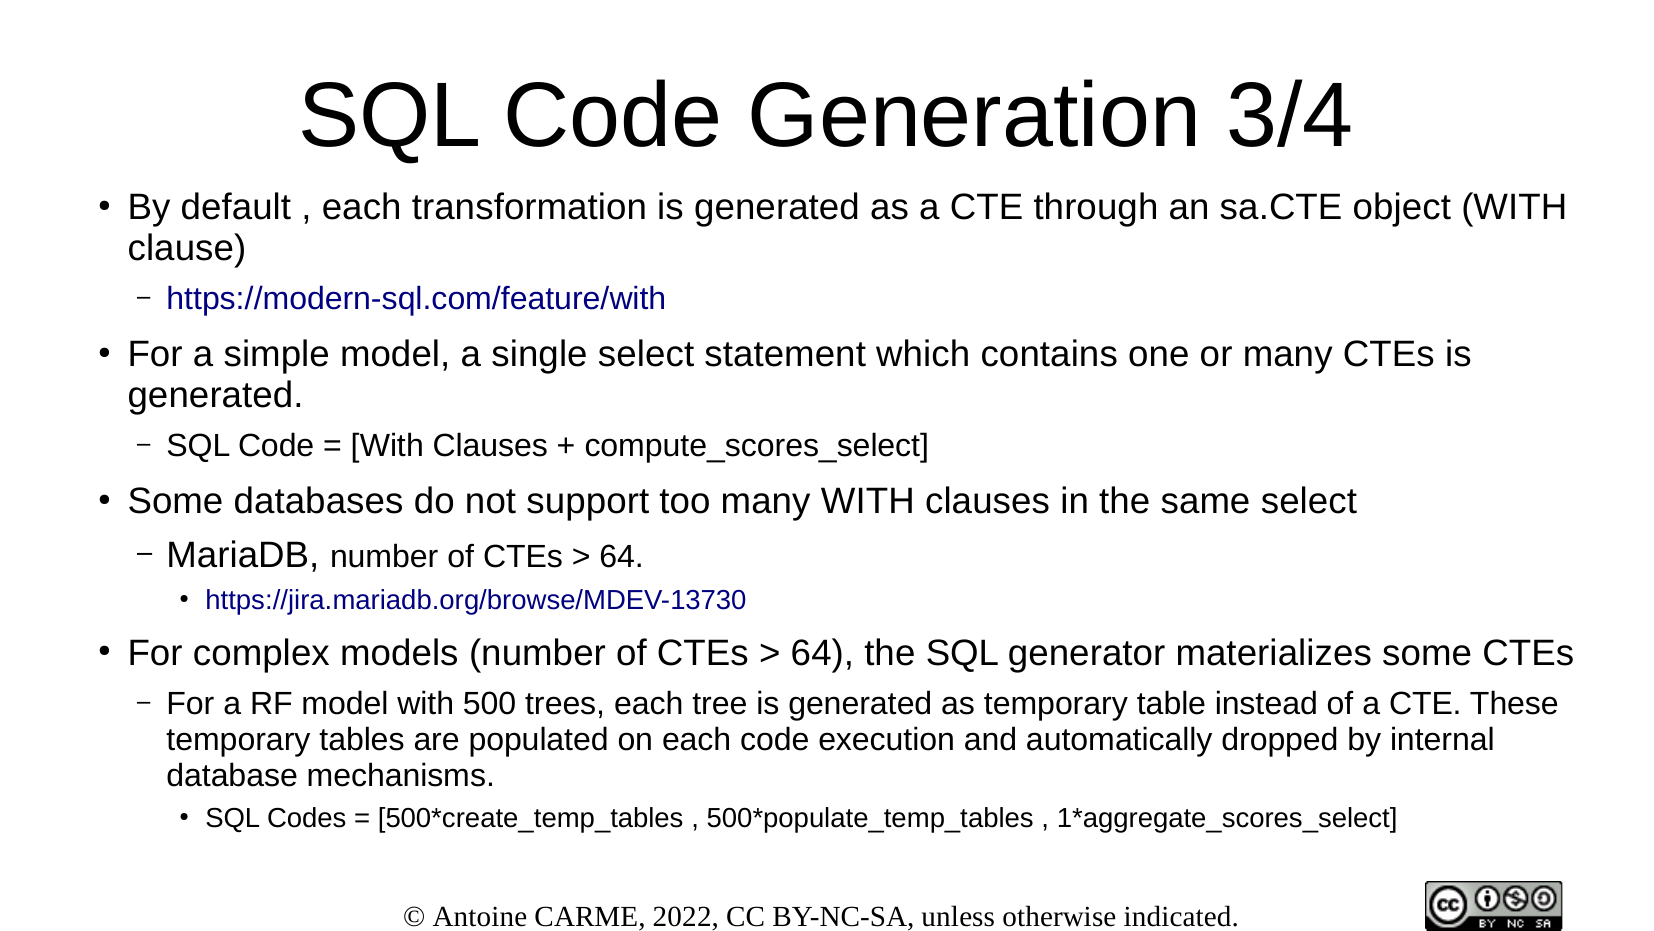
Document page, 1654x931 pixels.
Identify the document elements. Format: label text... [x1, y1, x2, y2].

list By default , each transformation is generated as a CTE through an sa.CTE object (WITH clause) https://modern-sql.com/feature/with For a simple model, a single select statement which contains one or many CTEs is generated. SQL Code = [With Clauses + compute_scores_select] Some databases do not support too many WITH clauses in the same select MariaDB, number of CTEs > 64. https://jira.mariadb.org/browse/MDEV-13730 For complex models (number of CTEs > 64), the SQL generator materializes some CTEs For a RF model with 500 trees, each tree is generated as temporary table instead of a CTE. These temporary tables are populated on each code execution and automatically dropped by internal database mechanisms. SQL Codes = [500*create_temp_tables , 500*populate_temp_tables , 1*aggregate_scores_select] [88, 186, 1577, 863]
picture [1425, 881, 1563, 931]
title SQL Code Generation 3/4 [82, 37, 1571, 193]
